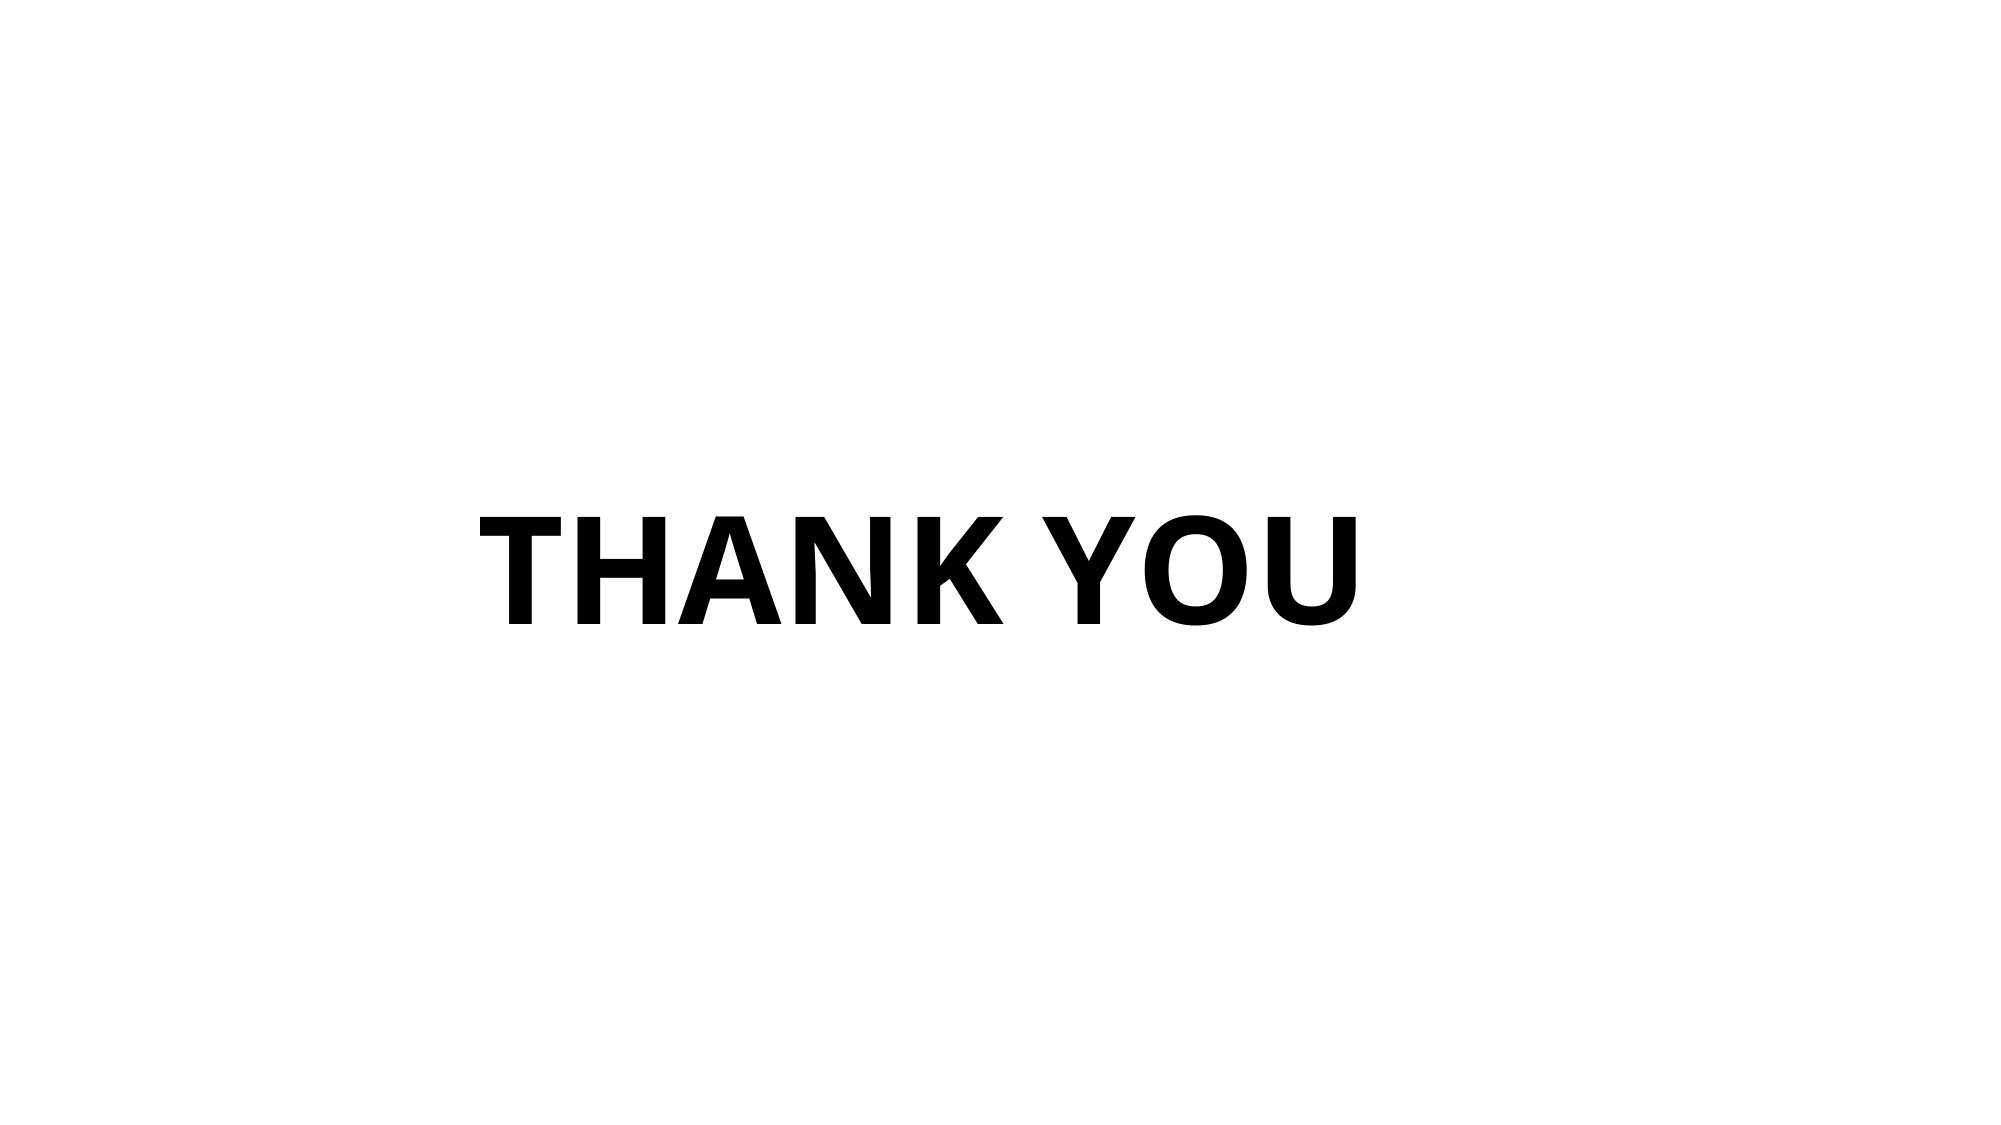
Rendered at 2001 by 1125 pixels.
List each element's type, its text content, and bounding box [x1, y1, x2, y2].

title THANK YOU [87, 474, 1840, 657]
